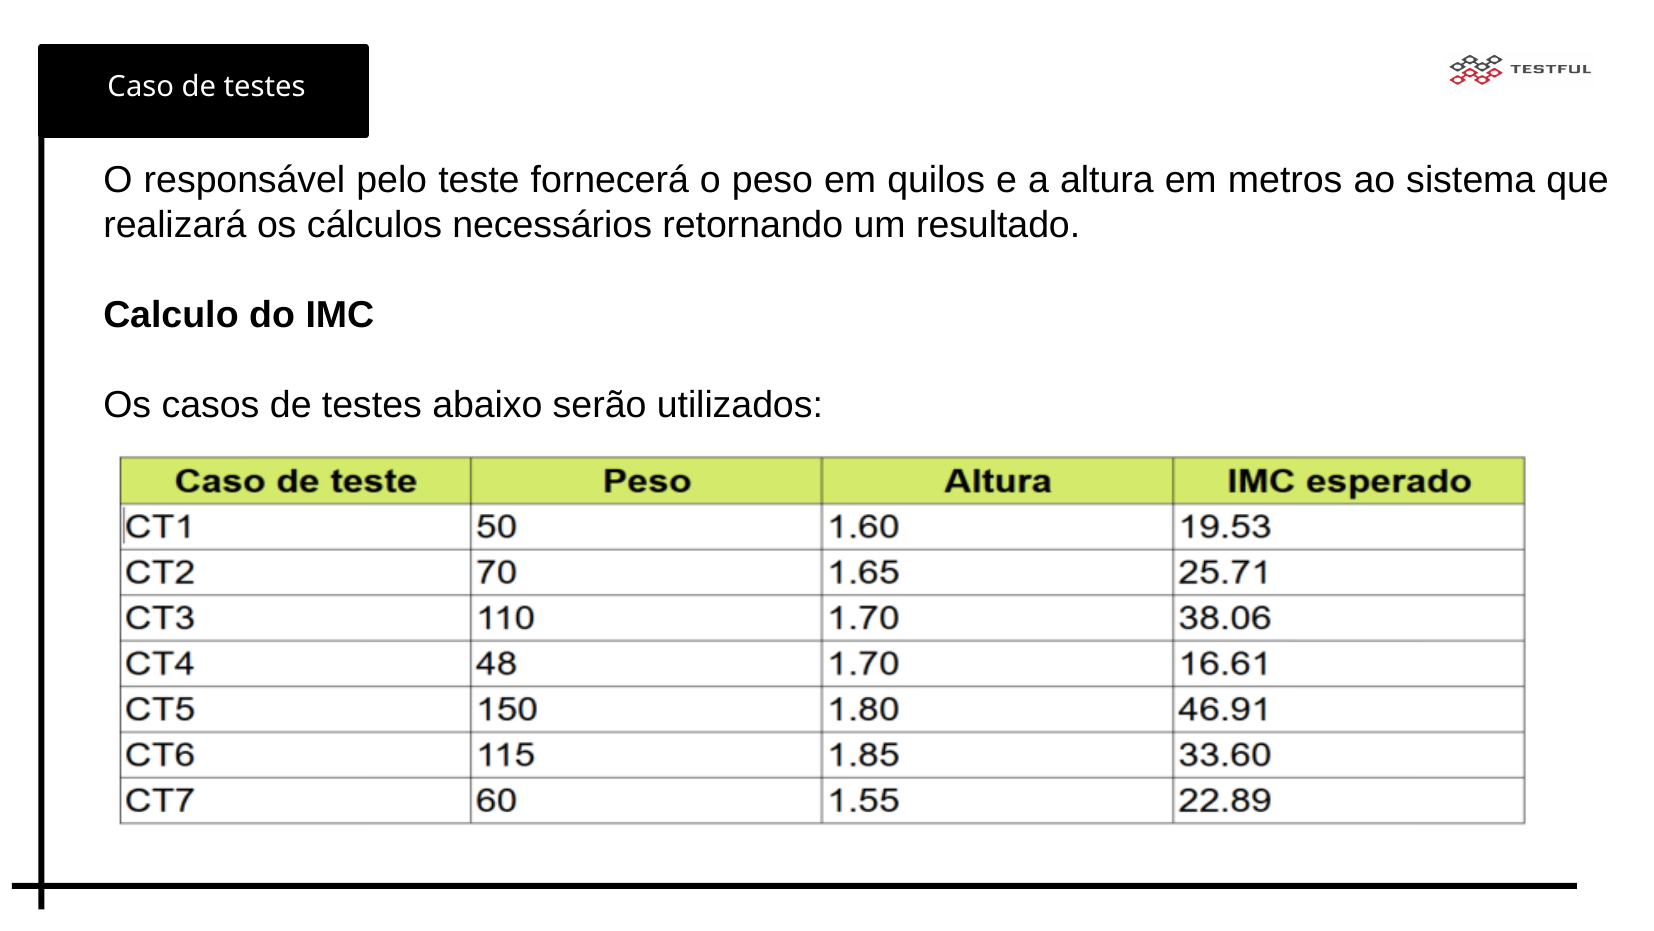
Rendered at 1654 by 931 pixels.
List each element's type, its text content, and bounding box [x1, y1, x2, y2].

text_box Caso de testes [58, 51, 355, 119]
text_box [41, 47, 366, 136]
picture [115, 452, 1536, 831]
text_box O responsável pelo teste fornecerá o peso em quilos e a altura em metros ao sistema que realizará os cálculos necessários retornando um resultado. Calculo do IMC Os casos de testes abaixo serão utilizados: [88, 147, 1624, 680]
picture [1446, 51, 1595, 89]
